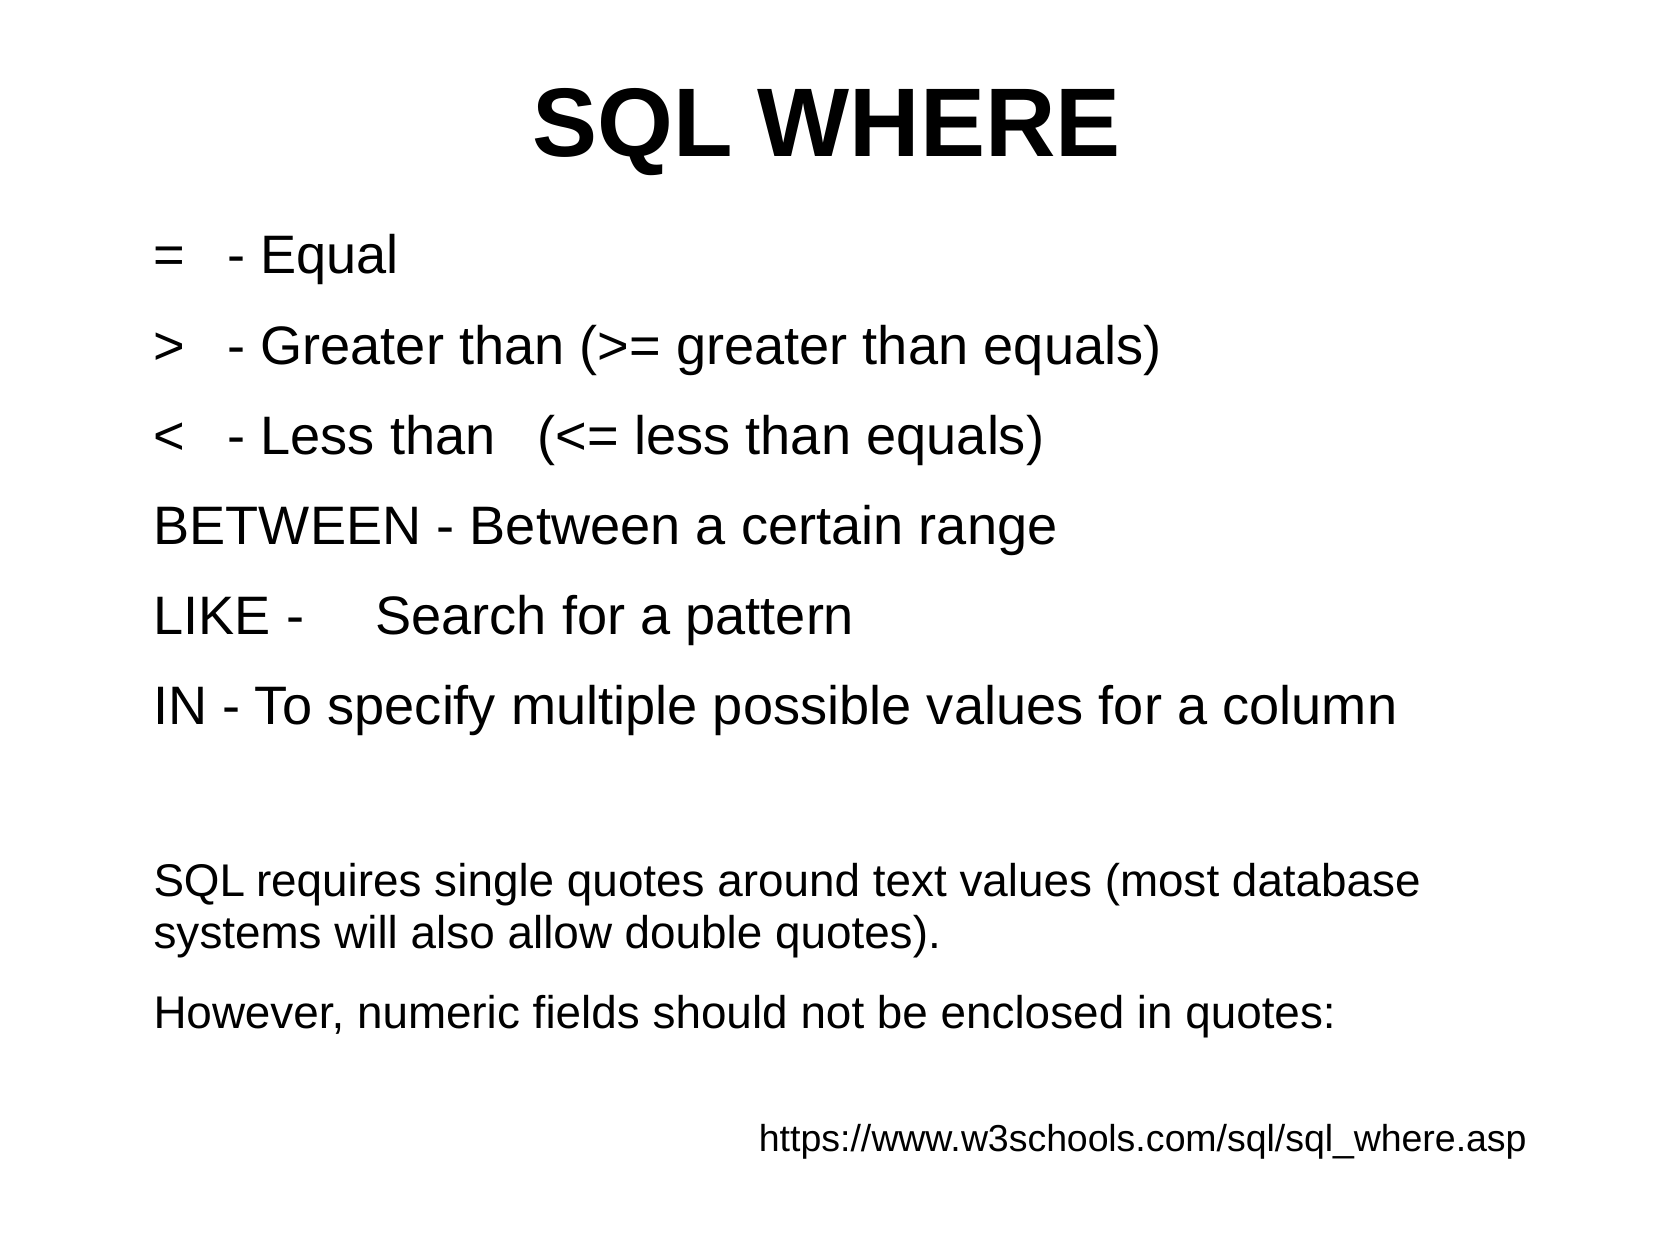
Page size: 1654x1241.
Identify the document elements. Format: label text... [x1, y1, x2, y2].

title SQL WHERE [82, 49, 1571, 196]
list = - Equal > - Greater than (>= greater than equals) < - Less than (<= less than equals) BETWEEN - Between a certain range LIKE - Search for a pattern IN - To specify multiple possible values for a column SQL requires single quotes around text values (most database systems will also allow double quotes). However, numeric fields should not be enclosed in quotes: [82, 225, 1538, 1186]
text_box https://www.w3schools.com/sql/sql_where.asp [744, 1110, 1607, 1210]
